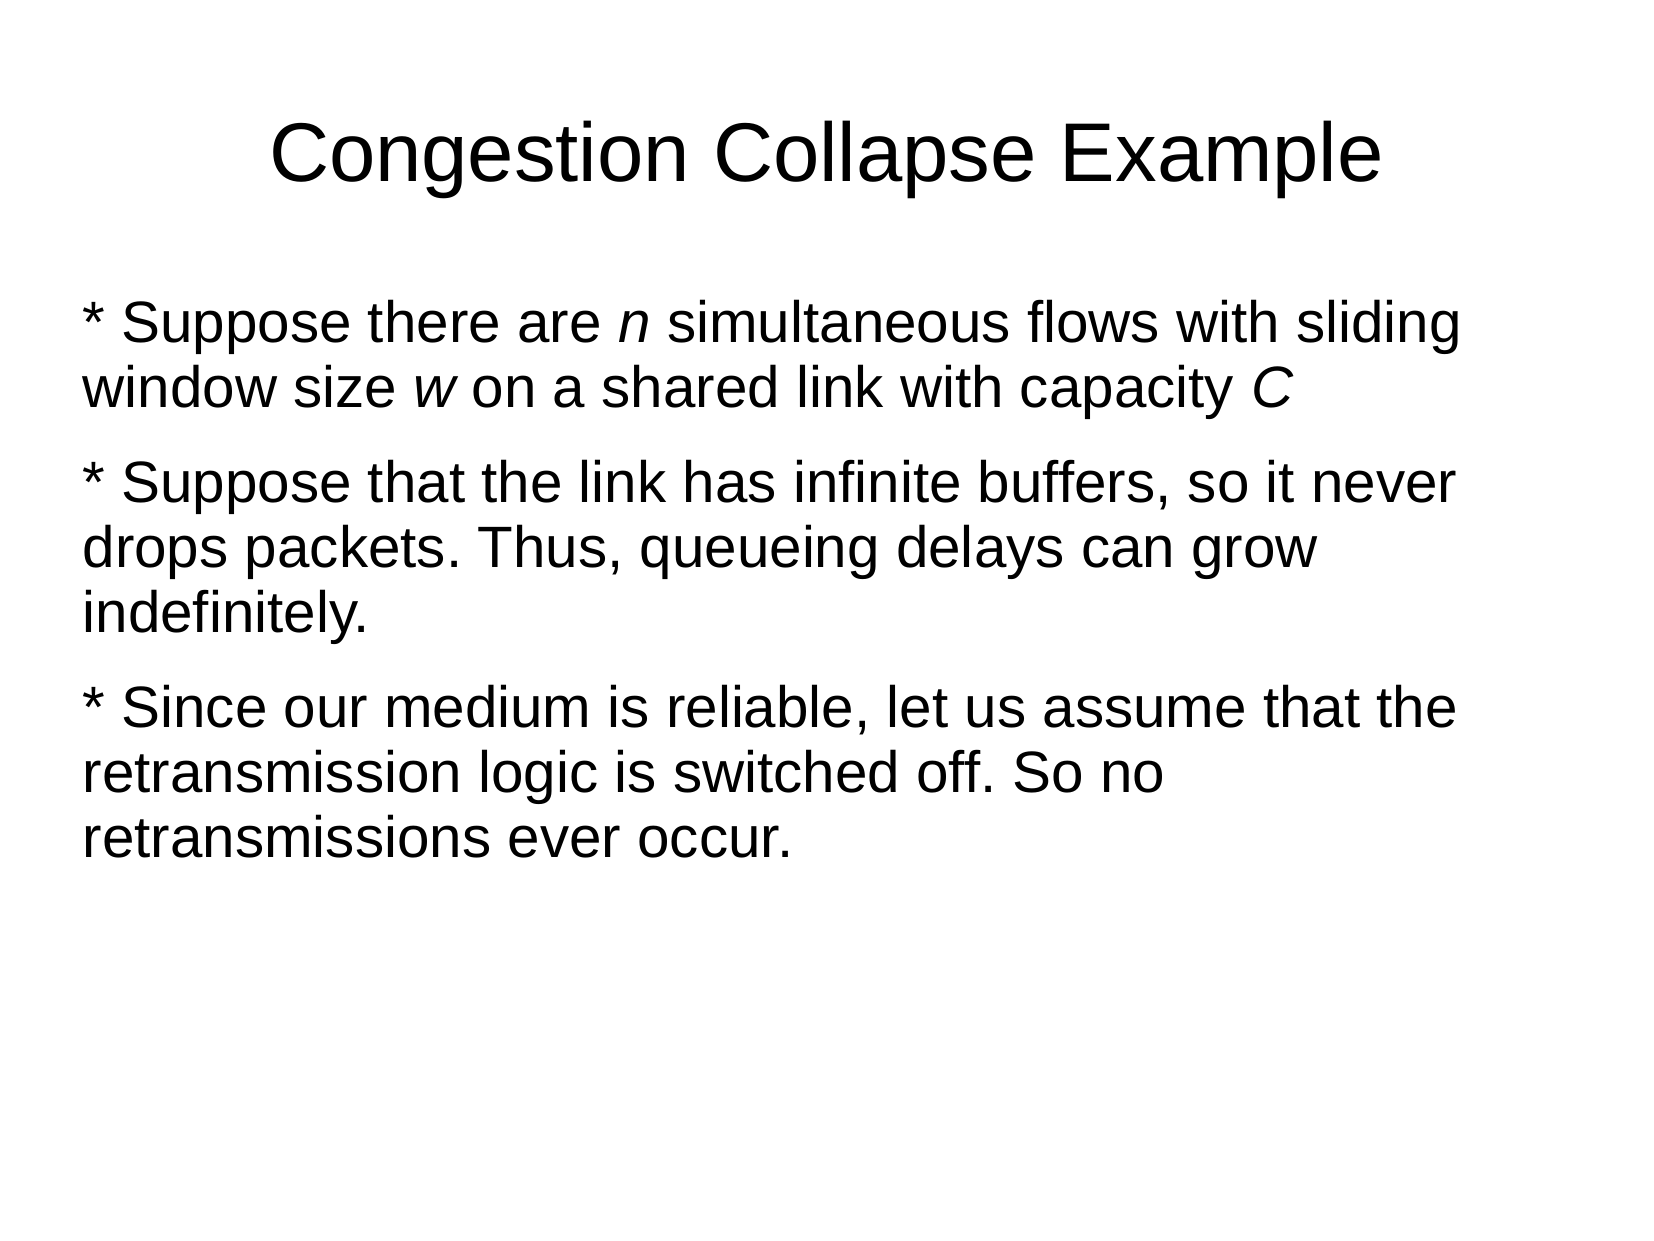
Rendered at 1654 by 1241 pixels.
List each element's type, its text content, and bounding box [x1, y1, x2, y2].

title Congestion Collapse Example [82, 49, 1571, 257]
list * Suppose there are n simultaneous flows with sliding window size w on a shared link with capacity C * Suppose that the link has infinite buffers, so it never drops packets. Thus, queueing delays can grow indefinitely. * Since our medium is reliable, let us assume that the retransmission logic is switched off. So no retransmissions ever occur. [82, 290, 1571, 1010]
